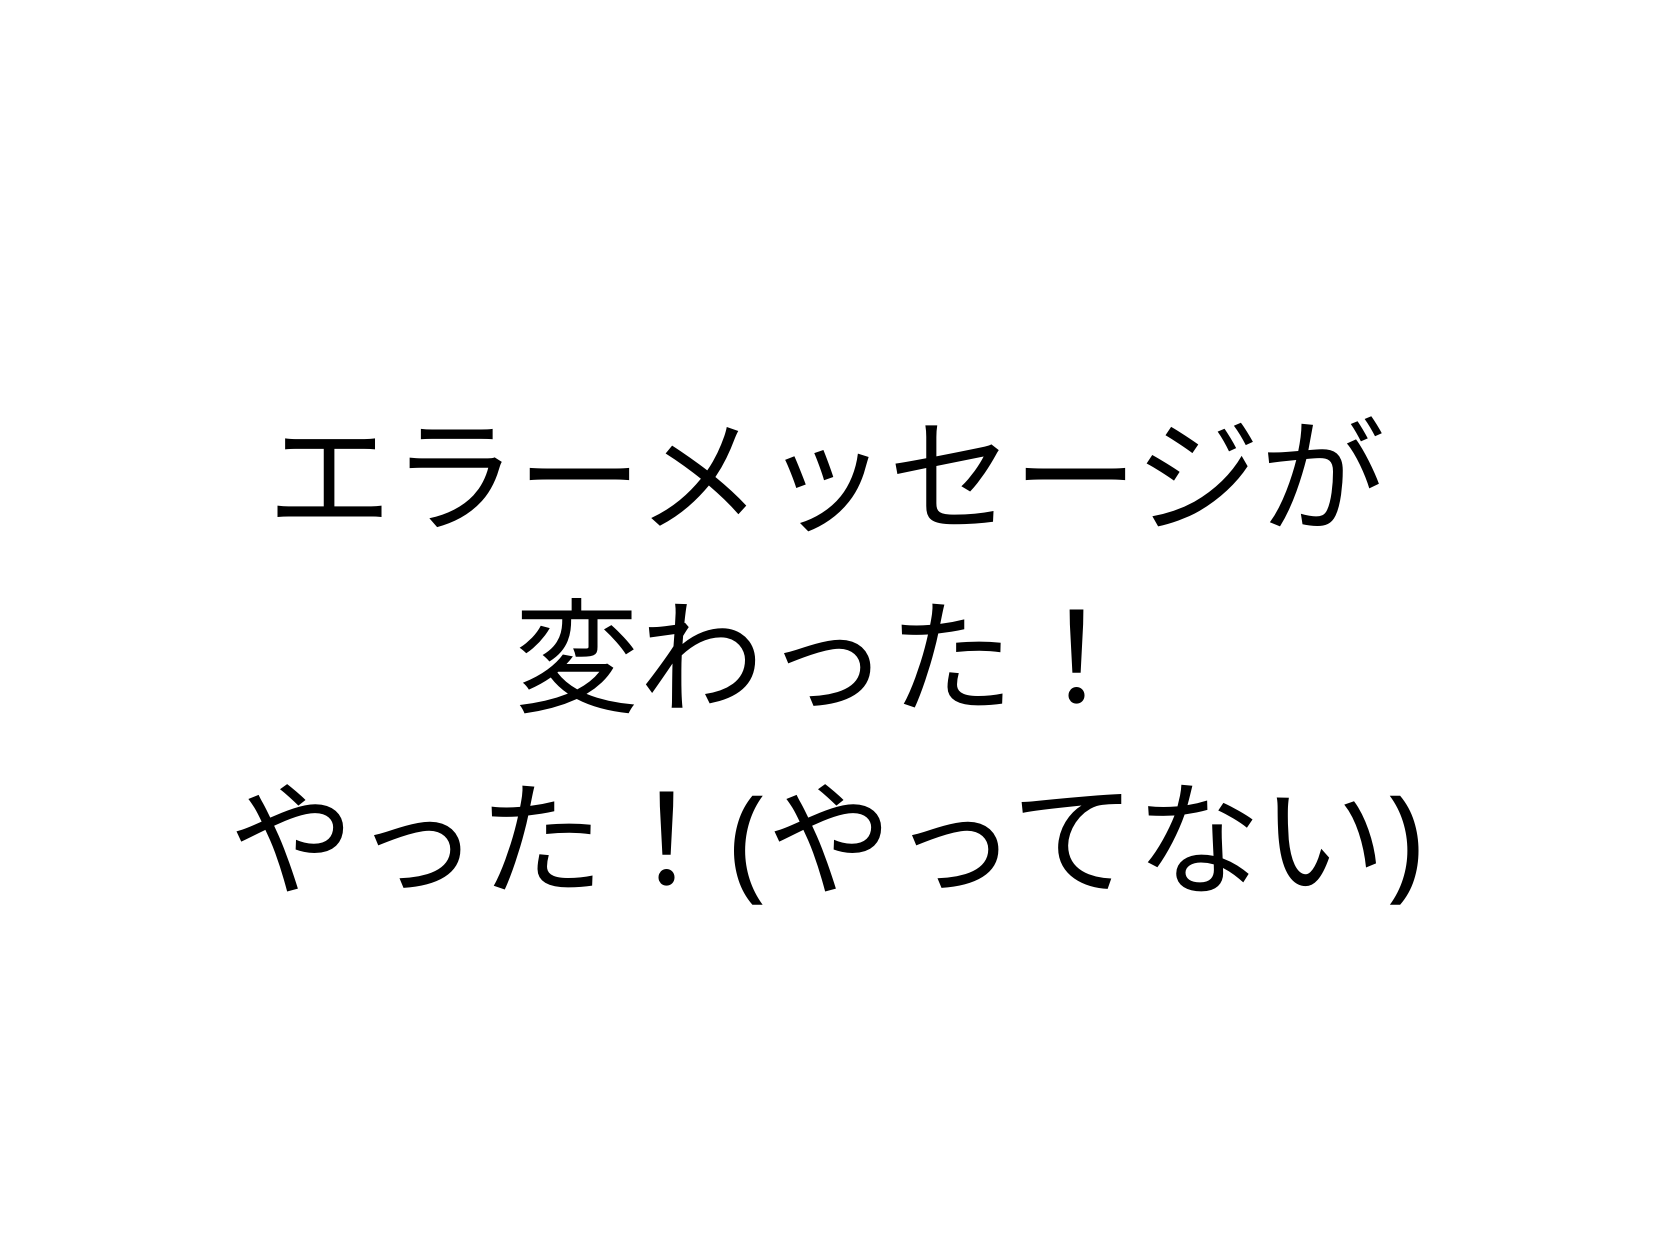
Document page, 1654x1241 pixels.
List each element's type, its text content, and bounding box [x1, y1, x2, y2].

subtitle エラーメッセージが 変わった！ やった！(やってない) [82, 290, 1571, 1010]
